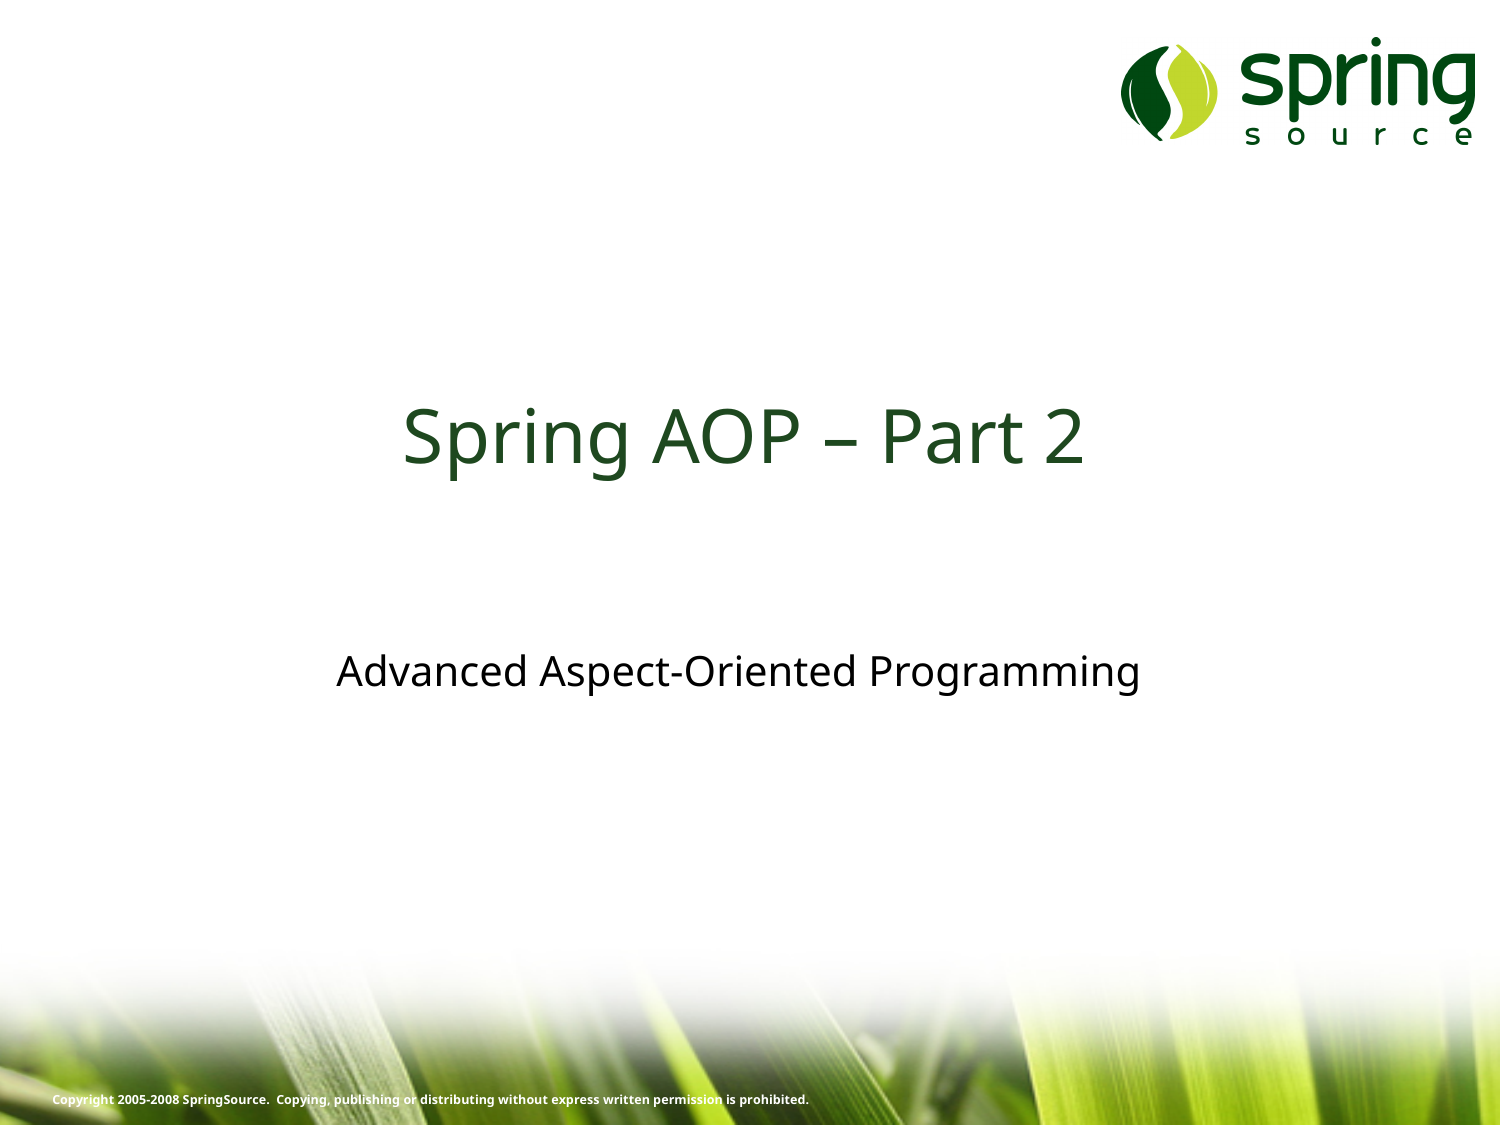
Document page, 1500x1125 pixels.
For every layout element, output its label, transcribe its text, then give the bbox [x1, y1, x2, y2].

subtitle Advanced Aspect-Oriented Programming [214, 499, 1265, 788]
title Spring AOP – Part 2 [107, 340, 1383, 529]
picture [0, 944, 1500, 1125]
picture [1121, 37, 1475, 145]
